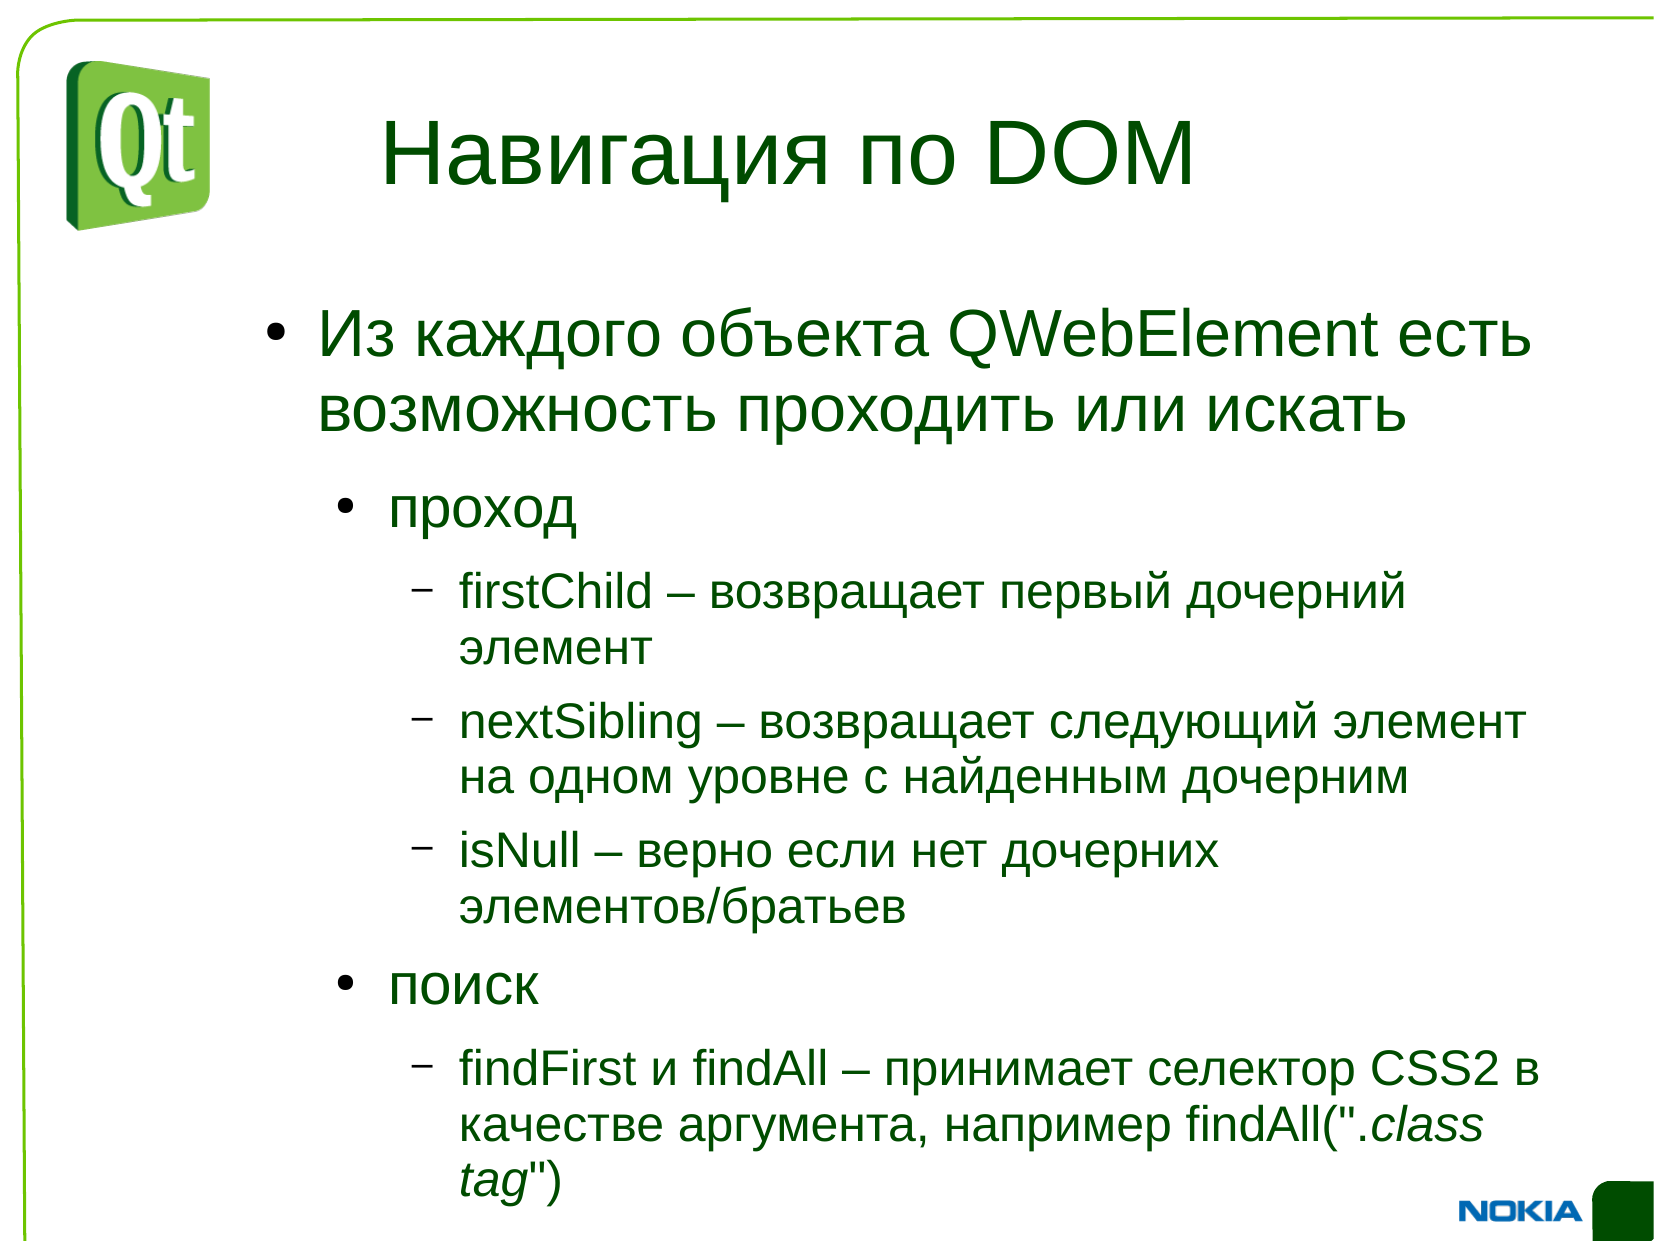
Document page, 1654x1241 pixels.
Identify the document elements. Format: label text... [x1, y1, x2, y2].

title Навигация по DOM [251, 56, 1327, 250]
list Из каждого объекта QWebElement есть возможность проходить или искать проход firstChild – возвращает первый дочерний элемент nextSibling – возвращает следующий элемент на одном уровне с найденным дочерним isNull – верно если нет дочерних элементов/братьев поиск findFirst и findAll – принимает селектор CSS2 в качестве аргумента, например findAll(".class tag") [246, 296, 1565, 1208]
picture [66, 61, 210, 231]
picture [1459, 1200, 1583, 1222]
